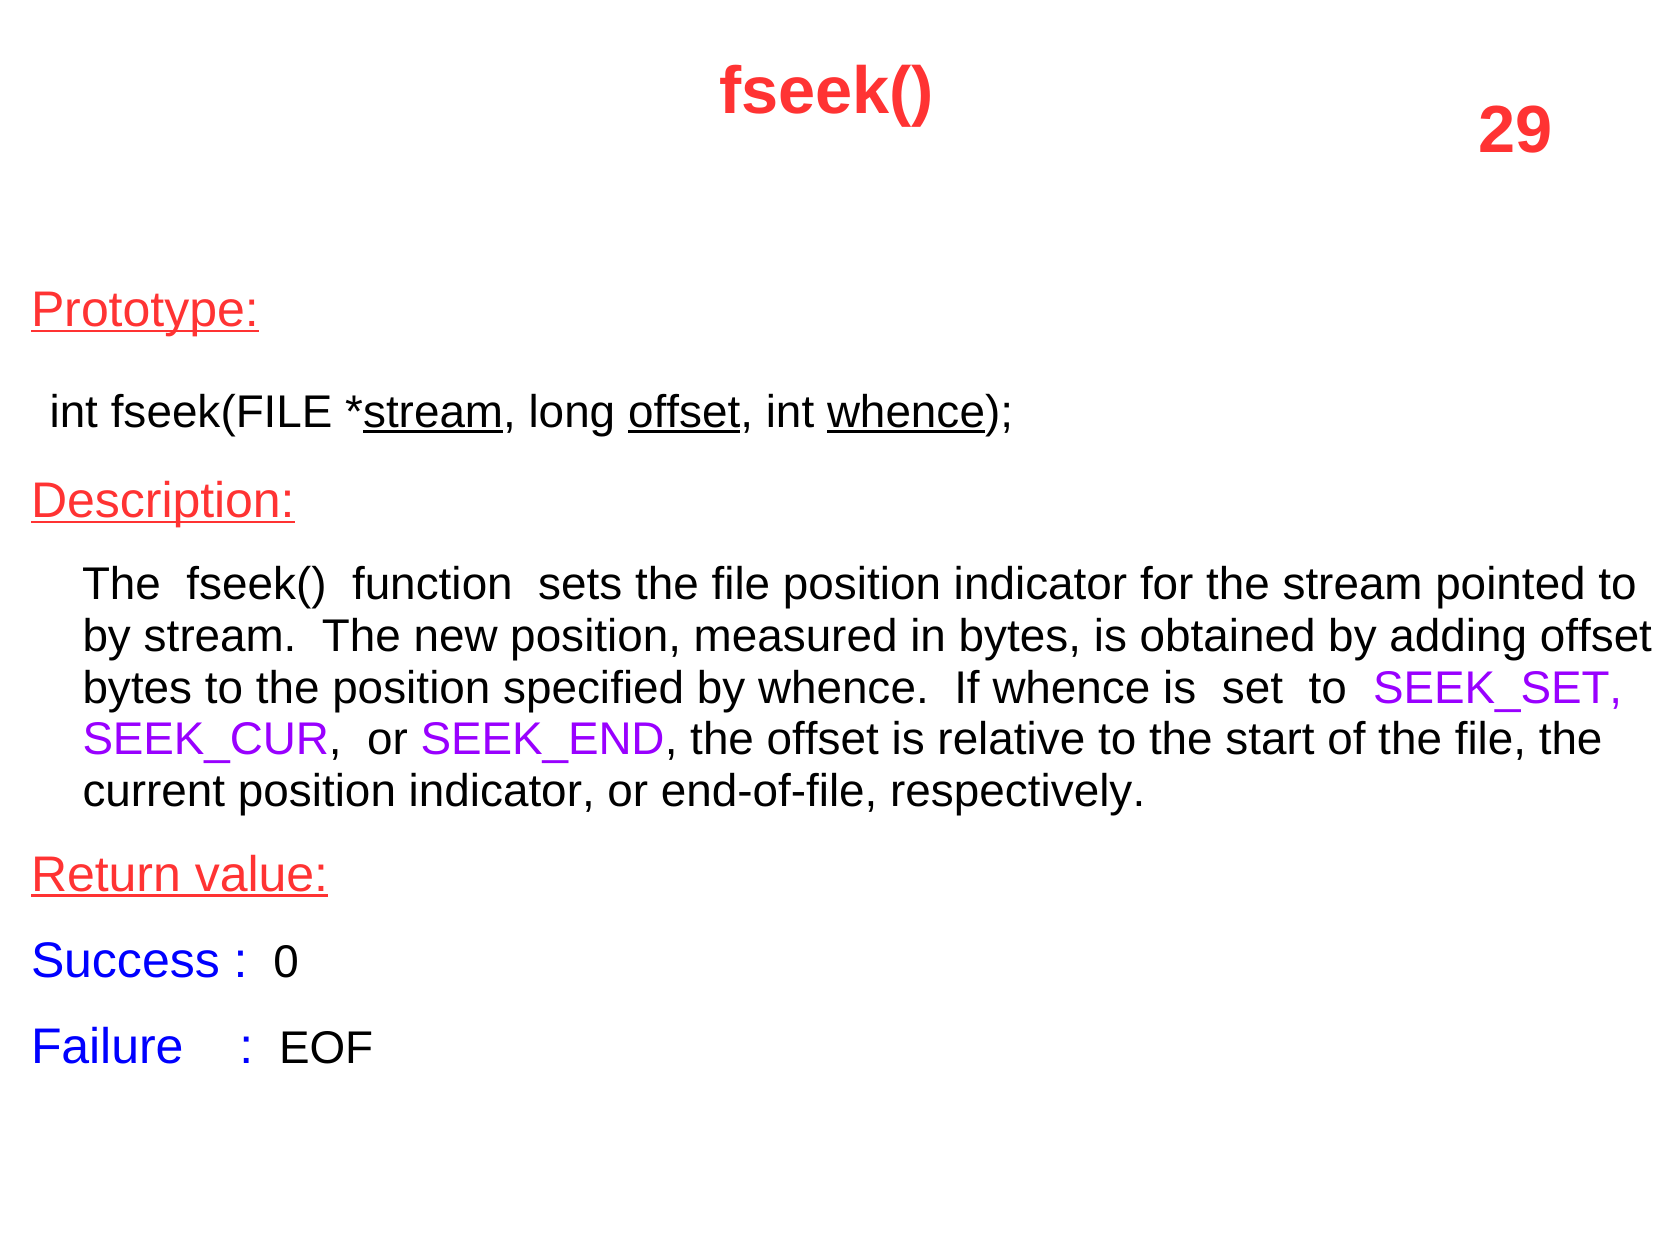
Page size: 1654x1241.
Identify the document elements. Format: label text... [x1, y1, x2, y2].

list Prototype: int fseek(FILE *stream, long offset, int whence); Description: The fseek() function sets the file position indicator for the stream pointed to by stream. The new position, measured in bytes, is obtained by adding offset bytes to the position specified by whence. If whence is set to SEEK_SET, SEEK_CUR, or SEEK_END, the offset is relative to the start of the file, the current position indicator, or end-of-file, respectively. Return value: Success : 0 Failure : EOF [11, 188, 1654, 1139]
text_box 29 [1463, 85, 1569, 180]
title fseek() [0, 0, 1654, 189]
